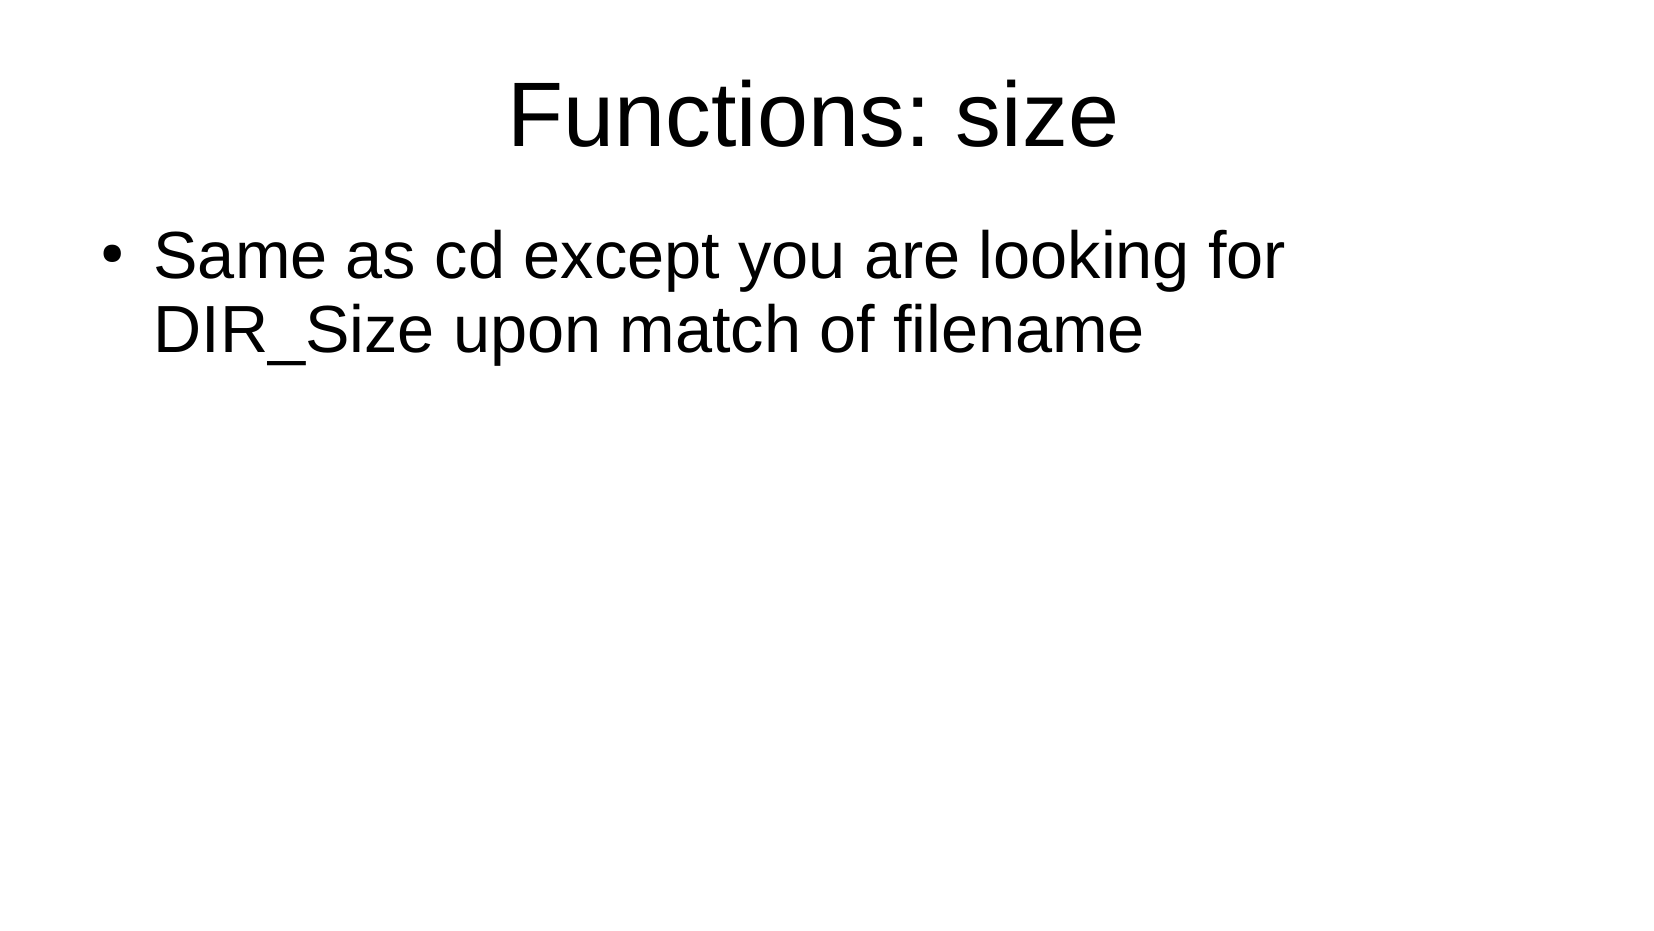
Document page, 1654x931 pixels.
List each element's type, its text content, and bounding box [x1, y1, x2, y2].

list Same as cd except you are looking for DIR_Size upon match of filename [82, 217, 1571, 758]
title Functions: size [82, 37, 1571, 193]
